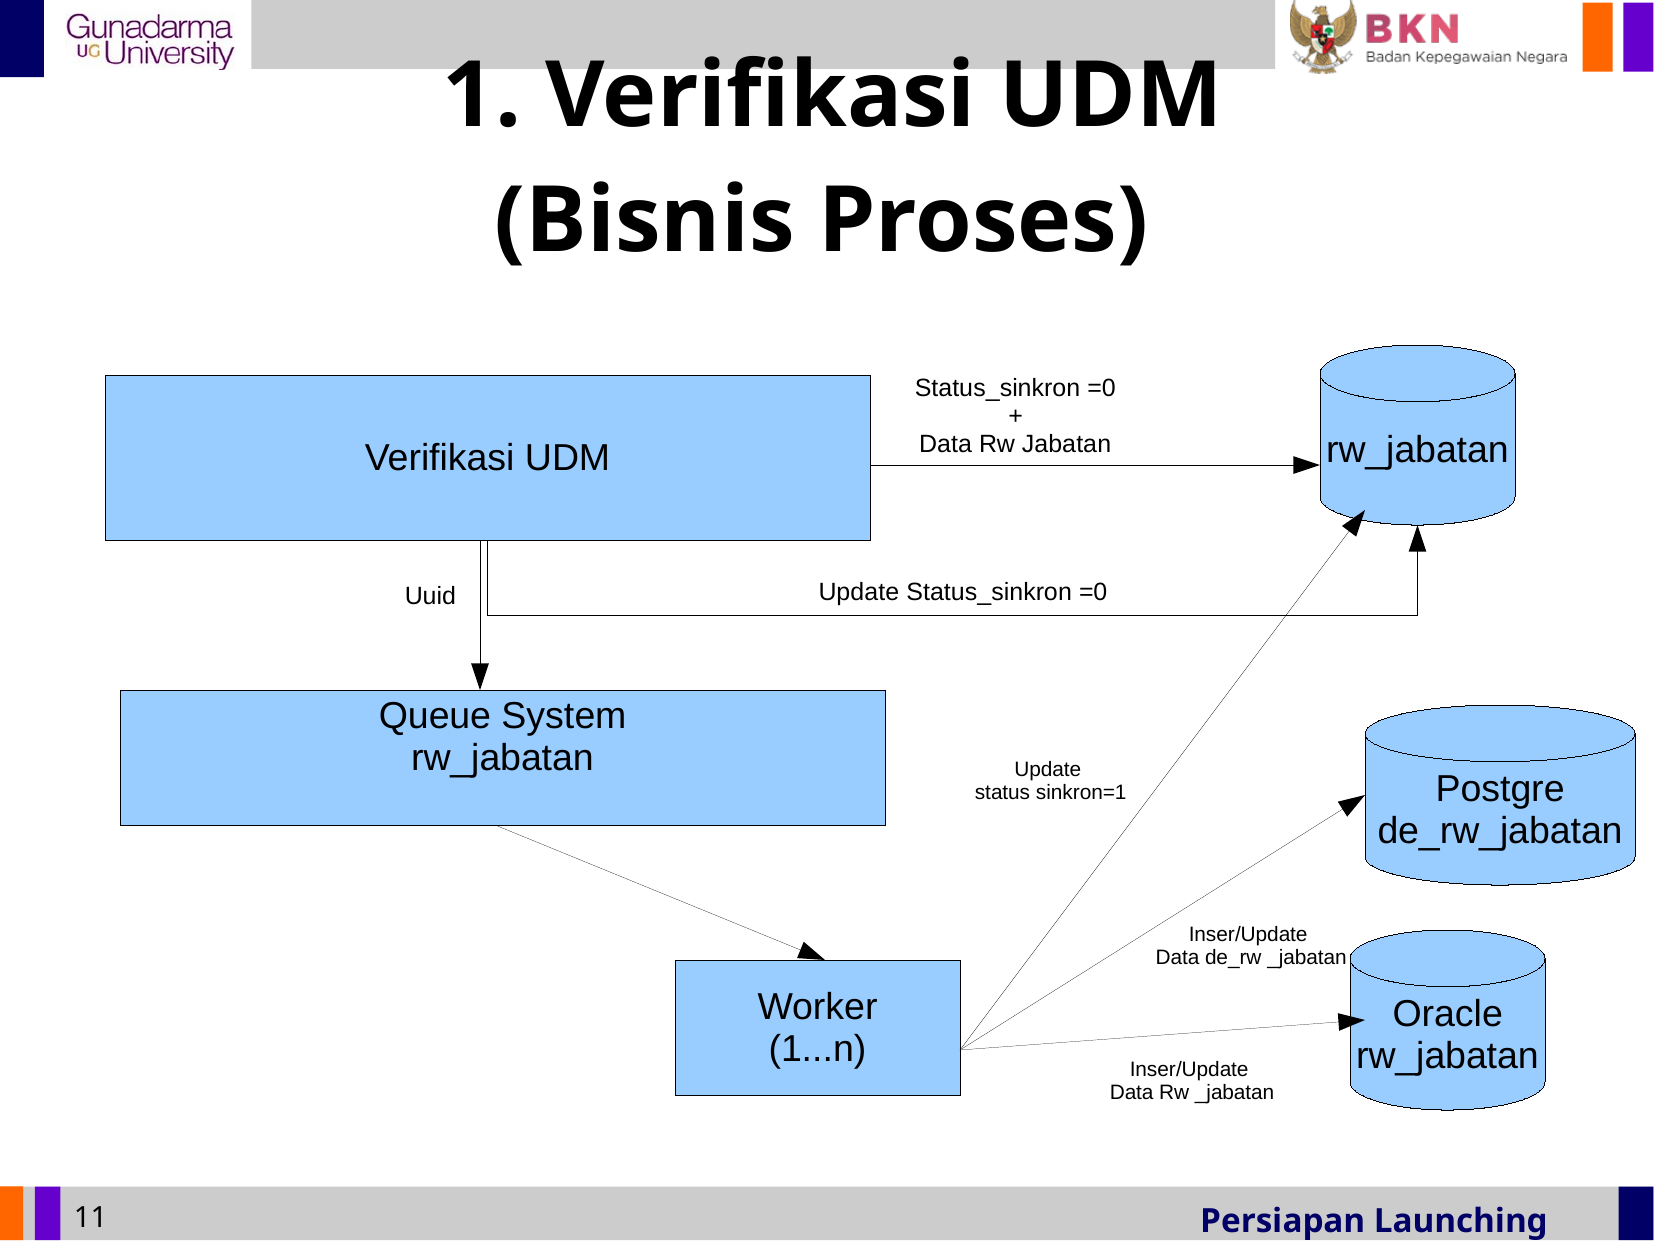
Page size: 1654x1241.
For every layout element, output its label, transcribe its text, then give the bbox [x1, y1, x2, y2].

text_box Postgre de_rw_jabatan [1365, 705, 1636, 886]
picture [1290, 0, 1567, 50]
text_box Inser/Update Data Rw _jabatan [1095, 1050, 1290, 1112]
text_box Verifikasi UDM [105, 375, 871, 541]
text_box Update Status_sinkron =0 [803, 570, 1123, 613]
text_box Queue System rw_jabatan [120, 690, 886, 826]
text_box Inser/Update Data de_rw _jabatan [1140, 915, 1362, 977]
text_box Worker (1...n) [675, 960, 961, 1096]
text_box Uuid [390, 574, 511, 646]
text_box rw_jabatan [1320, 345, 1516, 526]
text_box Oracle rw_jabatan [1350, 930, 1546, 1111]
text_box Status_sinkron =0 + Data Rw Jabatan [900, 366, 1132, 466]
text_box Update status sinkron=1 [960, 750, 1142, 812]
title 1. Verifikasi UDM (Bisnis Proses) [77, 50, 1591, 256]
picture [65, 0, 235, 70]
